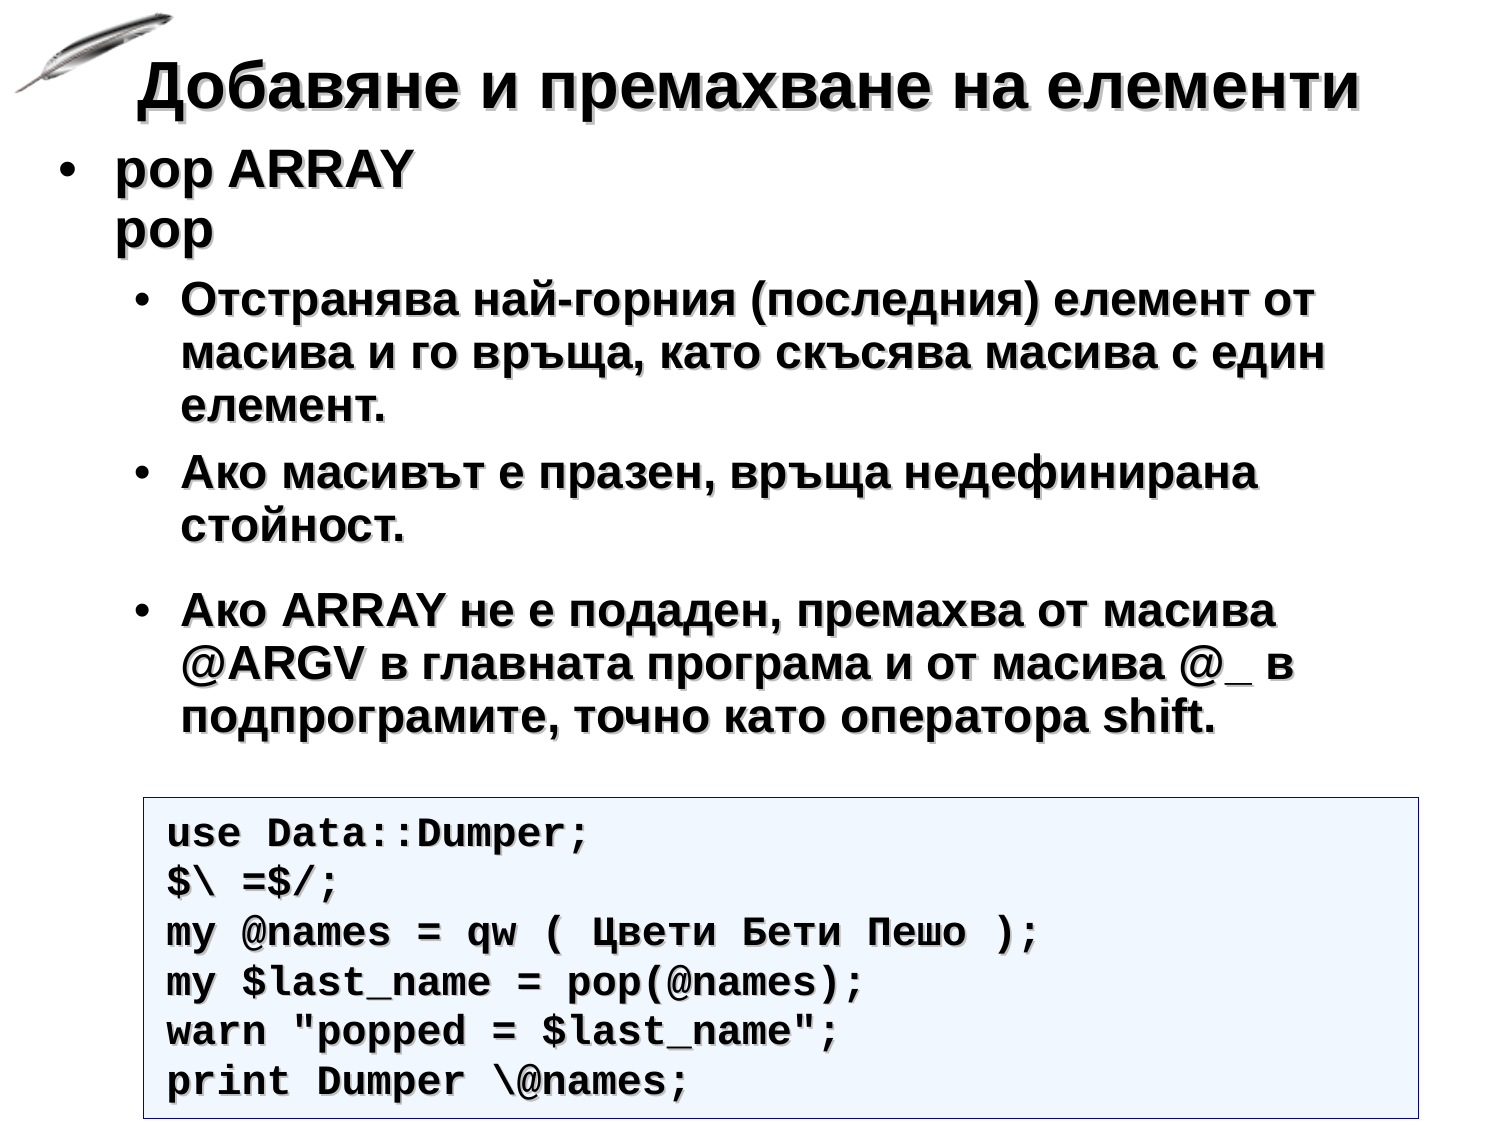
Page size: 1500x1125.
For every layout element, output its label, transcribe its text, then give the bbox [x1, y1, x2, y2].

list pop ARRAY pop Отстранява най-горния (последния) елемент от масива и го връща, като скъсява масива с един елемент. Ако масивът е празен, връща недефинирана стойност. Ако ARRAY не е подаден, премахва от масива @ARGV в главната програма и от масива @_ в подпрограмите, точно като оператора shift. [59, 139, 1453, 1125]
title Добавяне и премахване на елементи [103, 0, 1397, 178]
text_box use Data::Dumper; $\ =$/; my @names = qw ( Цвети Бети Пешо ); my $last_name = pop(@names); warn "popped = $last_name"; print Dumper \@names; [142, 797, 1419, 1119]
picture [11, 11, 103, 95]
